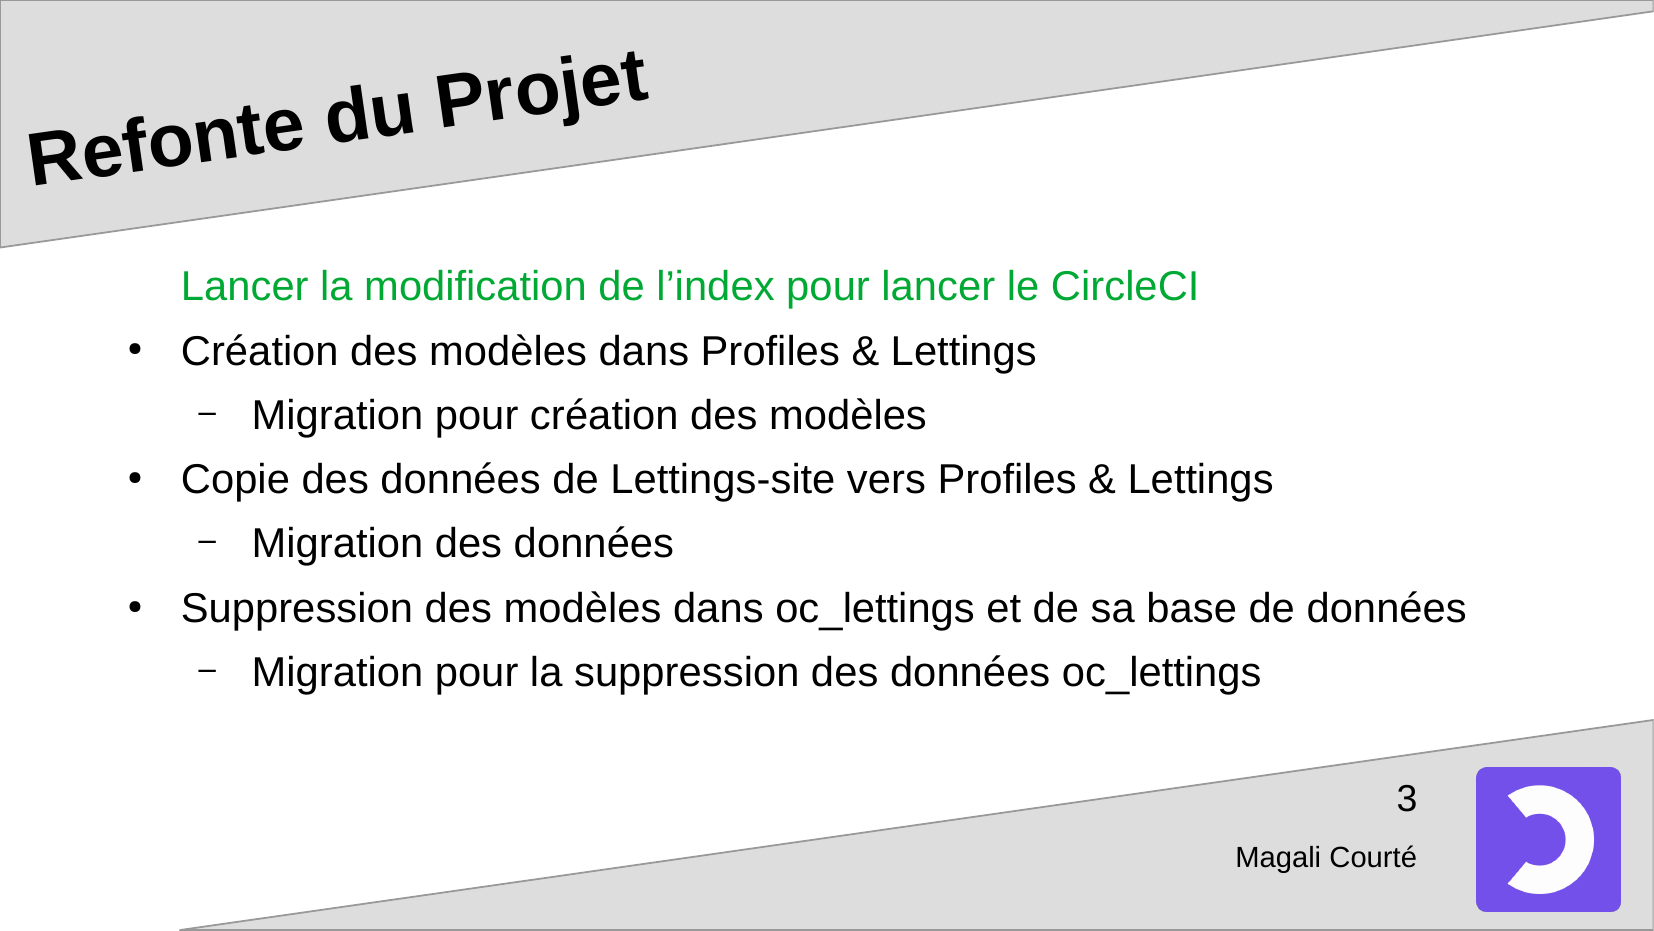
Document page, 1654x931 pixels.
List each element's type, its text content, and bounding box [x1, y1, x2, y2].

title Refonte du Projet [16, 0, 1501, 239]
list Lancer la modification de l’index pour lancer le CircleCI Création des modèles dans Profiles & Lettings Migration pour création des modèles Copie des données de Lettings-site vers Profiles & Lettings Migration des données Suppression des modèles dans oc_lettings et de sa base de données Migration pour la suppression des données oc_lettings [109, 198, 1565, 739]
picture [1476, 767, 1621, 912]
